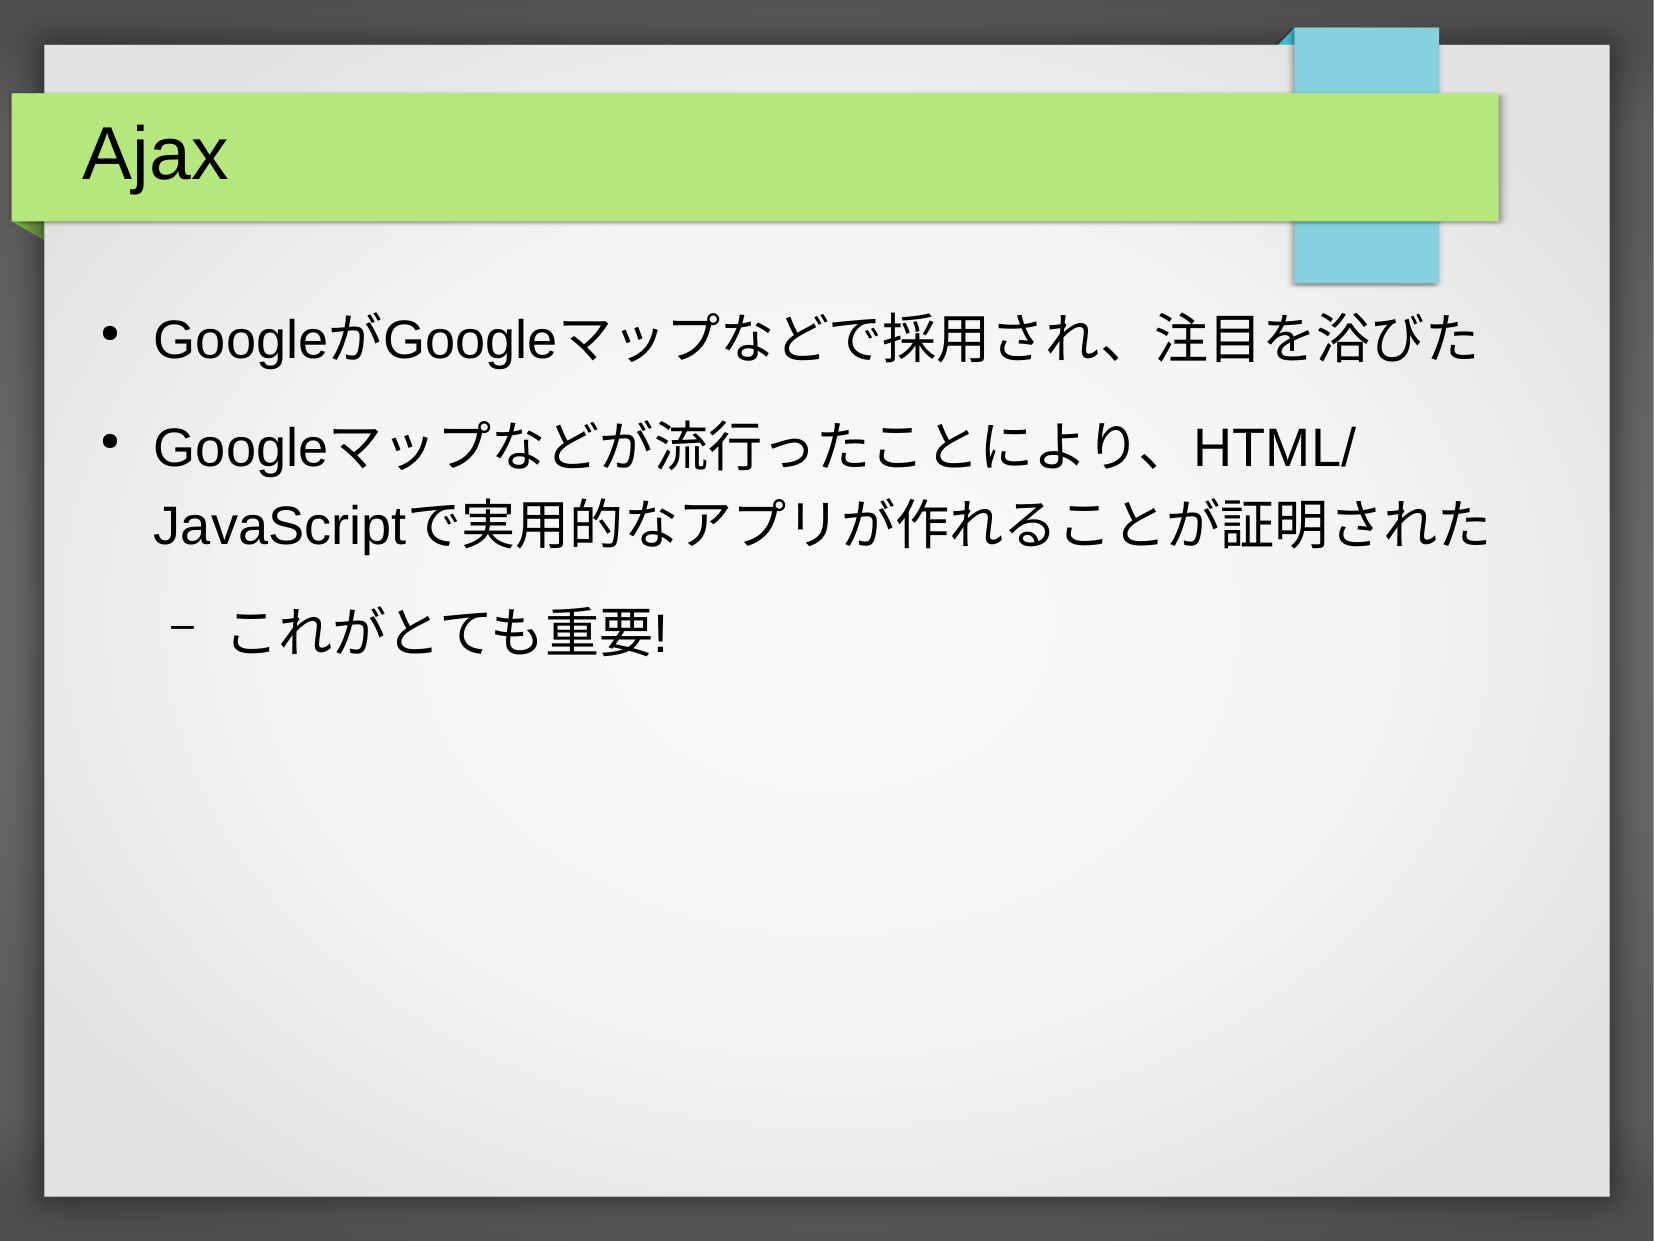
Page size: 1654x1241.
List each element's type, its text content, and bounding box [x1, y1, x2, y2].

picture [0, 0, 1654, 1241]
list GoogleがGoogleマップなどで採用され、注目を浴びた Googleマップなどが流行ったことにより、HTML/JavaScriptで実用的なアプリが作れることが証明された これがとても重要! [82, 295, 1571, 1015]
title Ajax [82, 94, 1264, 213]
